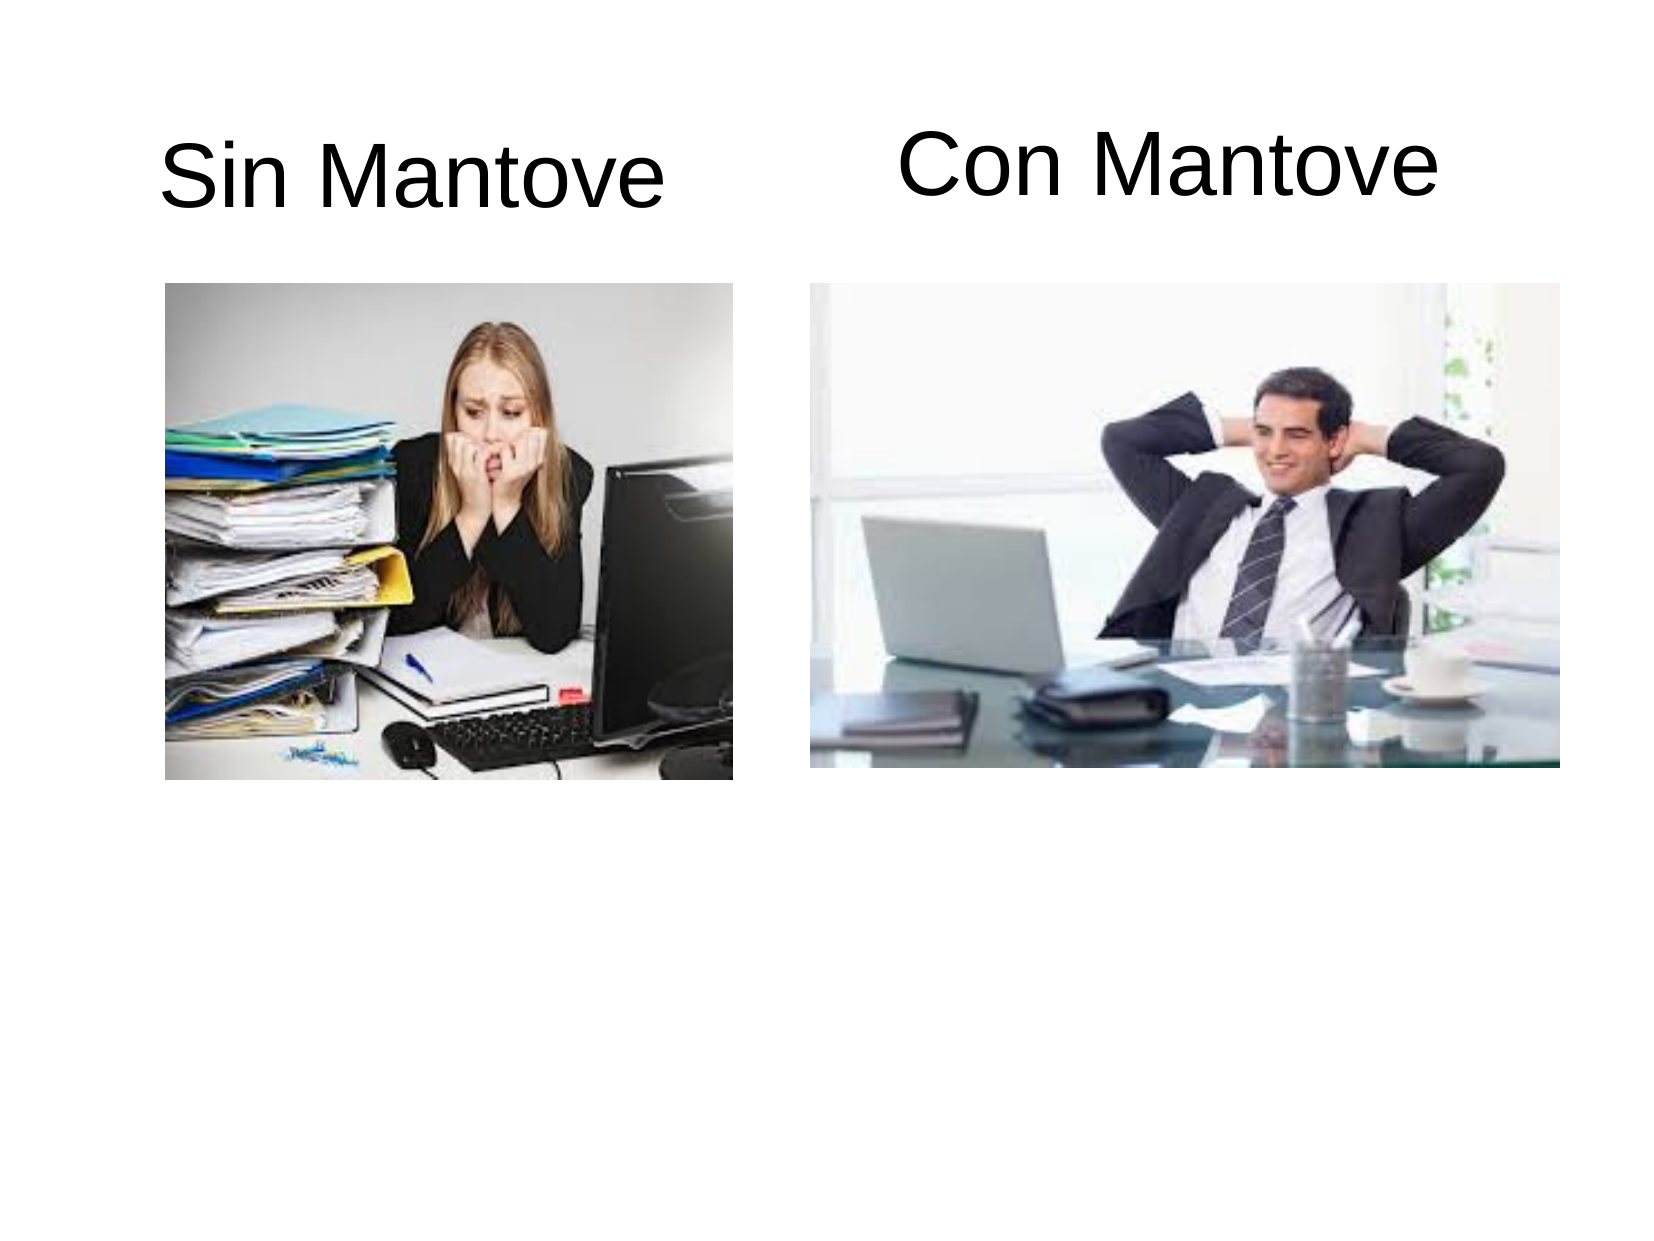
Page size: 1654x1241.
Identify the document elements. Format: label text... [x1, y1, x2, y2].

title Sin Mantove [82, 94, 745, 257]
picture [810, 283, 1560, 768]
picture [165, 283, 733, 780]
title Con Mantove [838, 82, 1501, 245]
